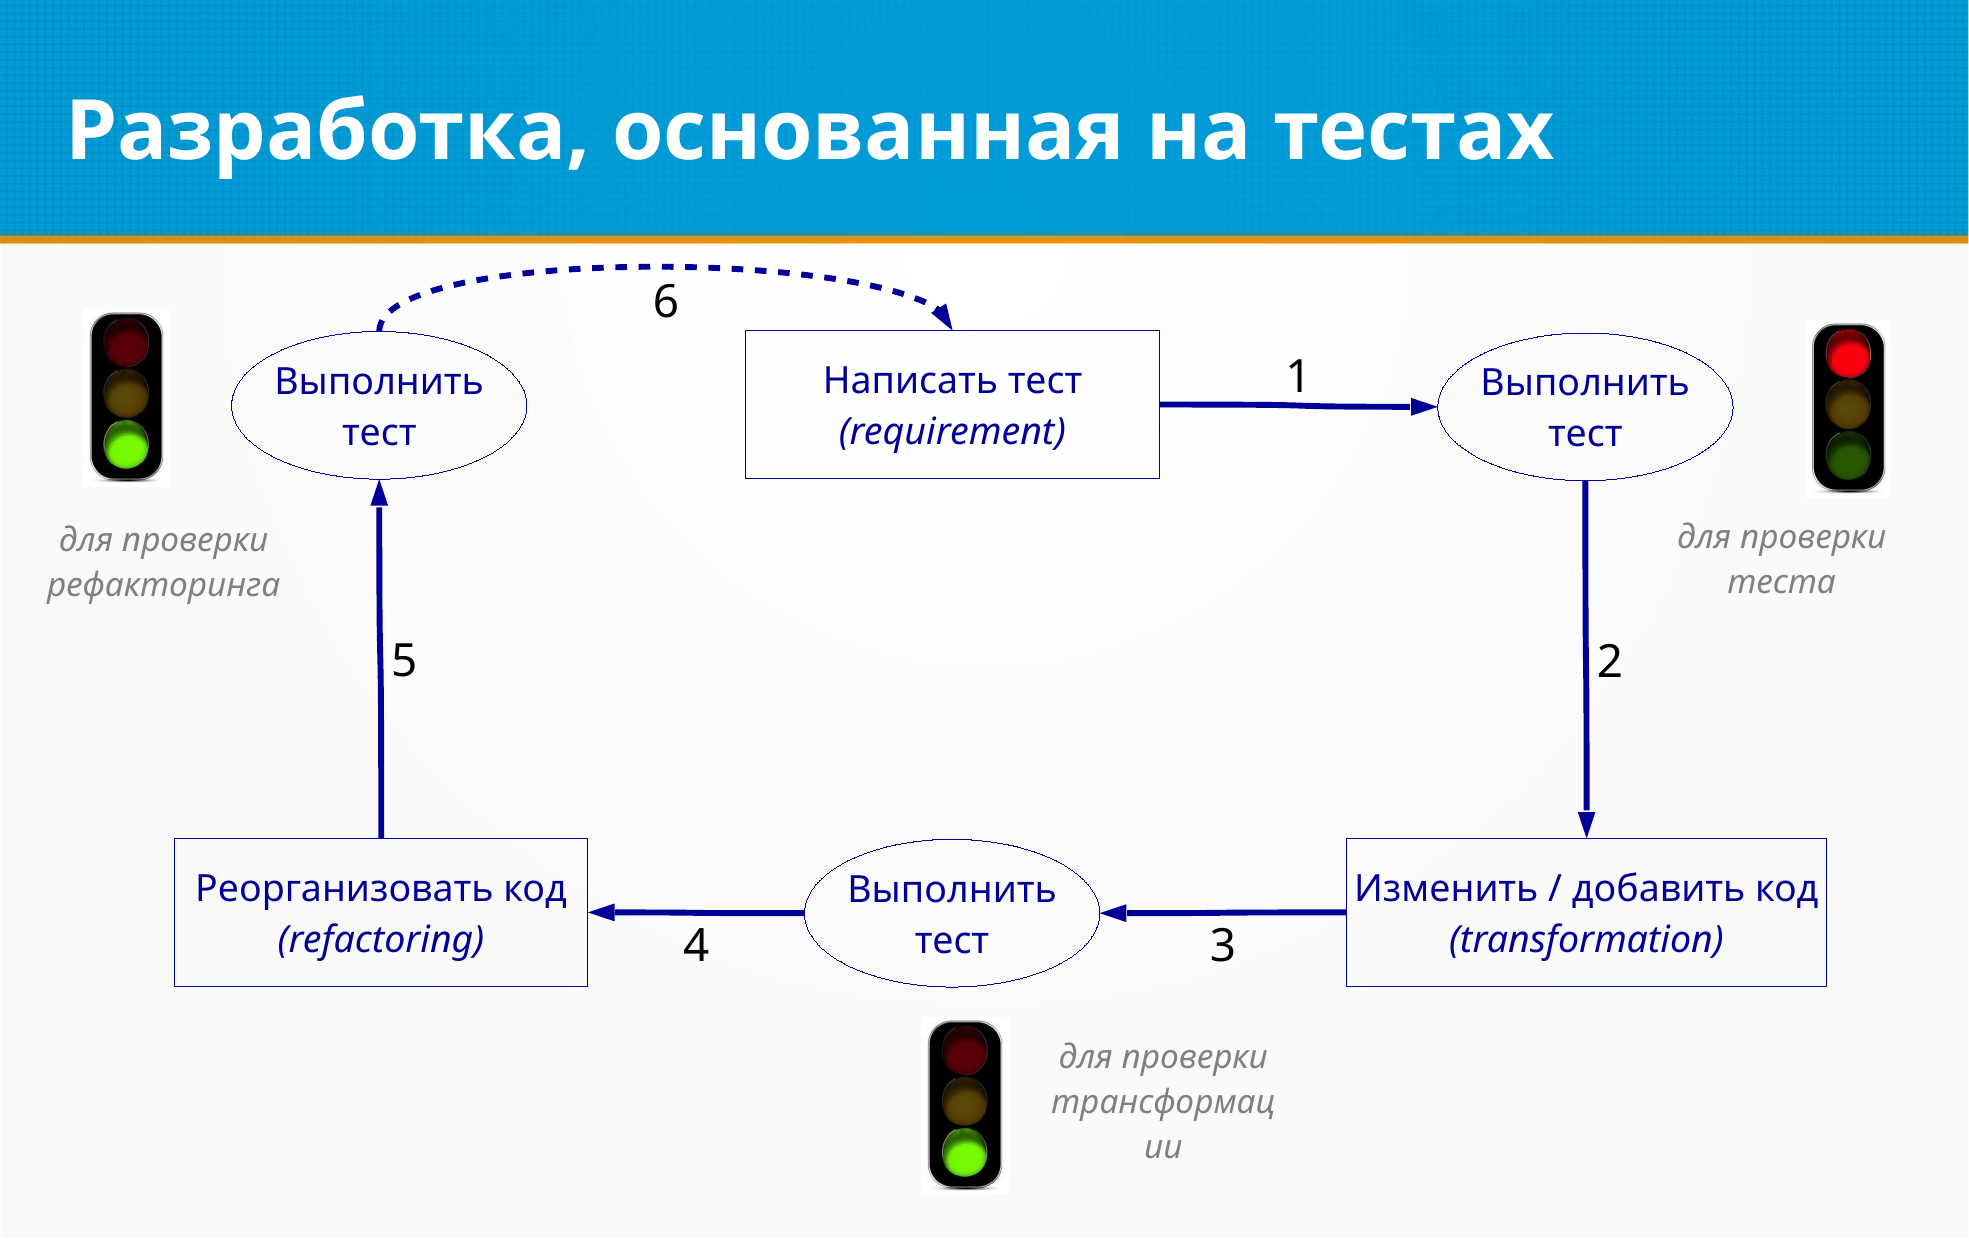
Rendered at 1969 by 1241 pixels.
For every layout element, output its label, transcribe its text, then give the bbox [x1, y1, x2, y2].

text_box для проверки трансформации [1036, 1050, 1291, 1151]
text_box Выполнить тест [1437, 333, 1734, 481]
picture [0, 233, 1969, 1241]
text_box Разработка, основанная на тестах [59, 55, 1902, 200]
text_box Выполнить тест [804, 839, 1100, 988]
text_box для проверки рефакторинга [36, 511, 292, 612]
text_box Реорганизовать код (refactoring) [174, 838, 588, 987]
text_box Изменить / добавить код (transformation) [1346, 838, 1827, 987]
text_box Выполнить тест [231, 331, 527, 480]
text_box Написать тест (requirement) [745, 330, 1160, 479]
text_box для проверки теста [1654, 508, 1910, 608]
